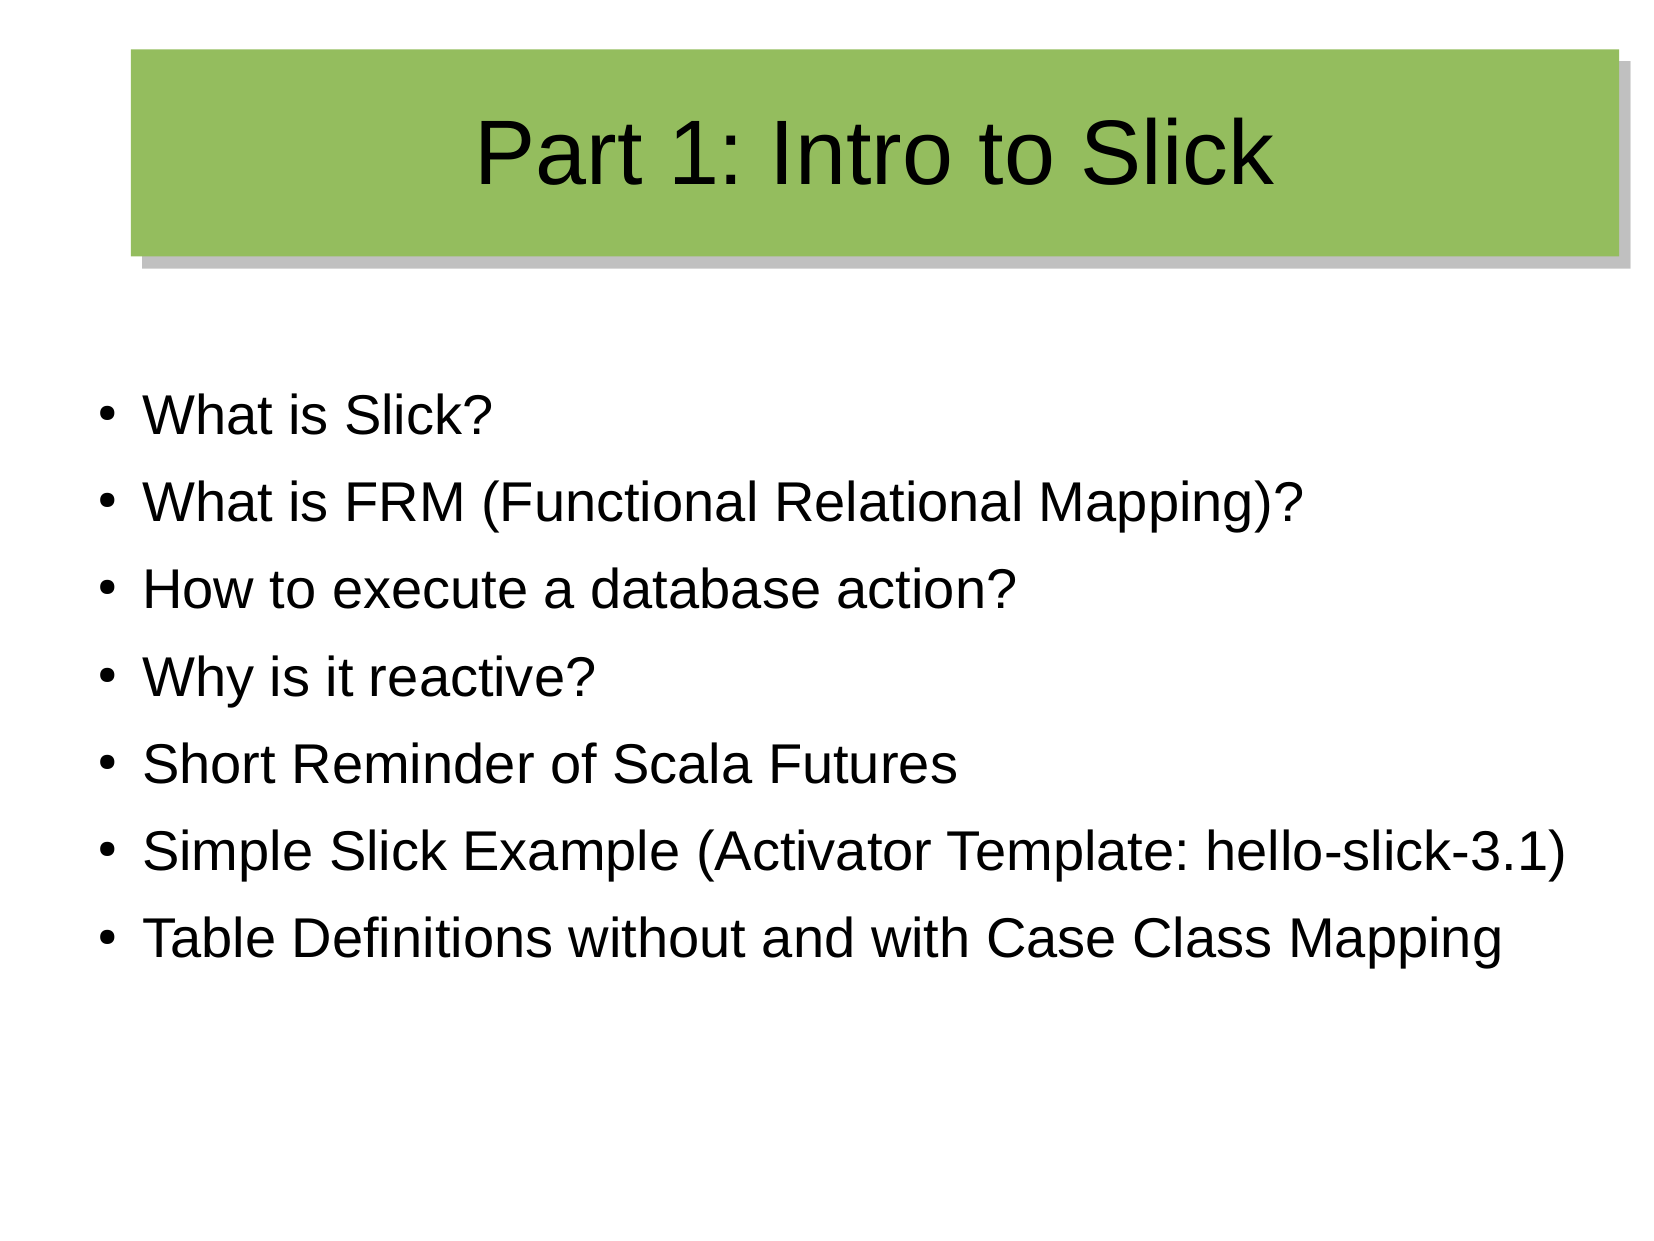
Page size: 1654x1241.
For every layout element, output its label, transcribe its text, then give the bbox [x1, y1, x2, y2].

list What is Slick? What is FRM (Functional Relational Mapping)? How to execute a database action? Why is it reactive? Short Reminder of Scala Futures Simple Slick Example (Activator Template: hello-slick-3.1) Table Definitions without and with Case Class Mapping [82, 296, 1571, 1016]
title Part 1: Intro to Slick [130, 49, 1620, 257]
